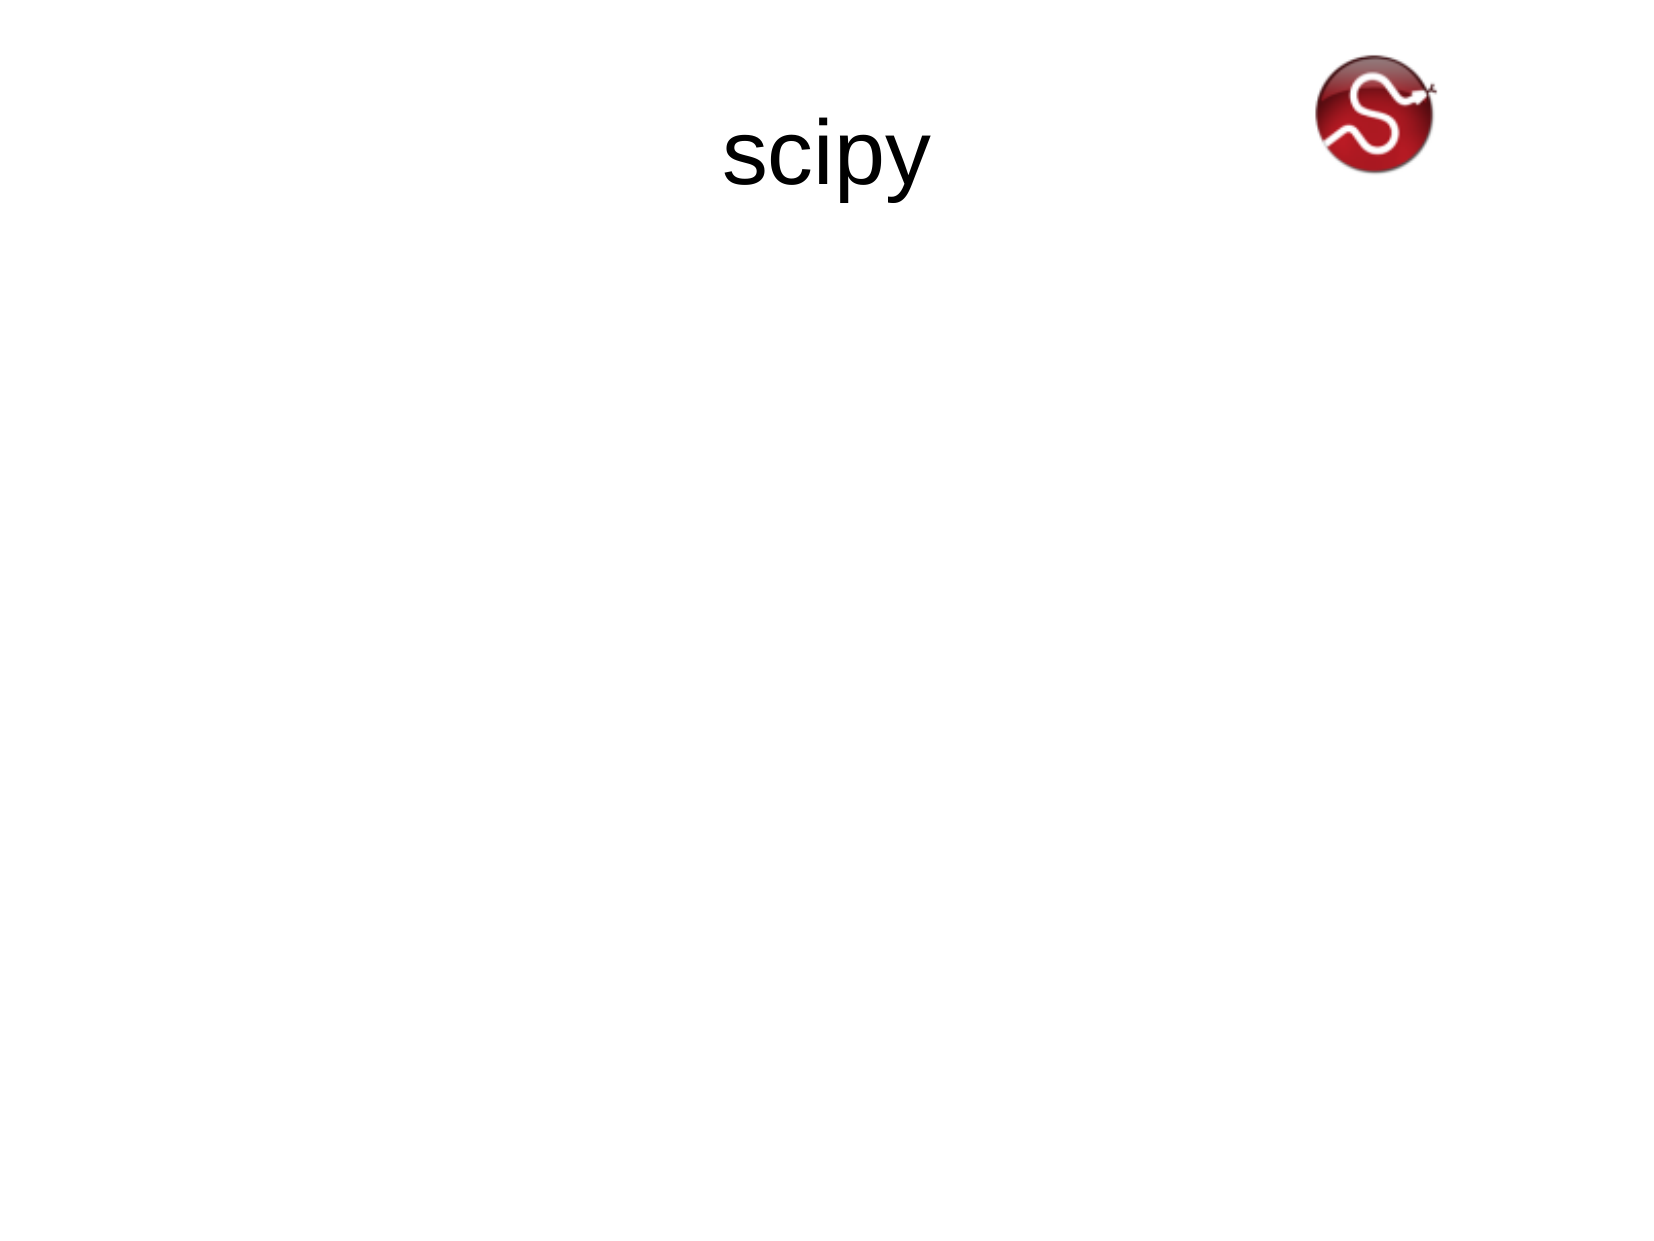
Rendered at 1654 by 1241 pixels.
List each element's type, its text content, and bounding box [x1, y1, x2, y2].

title scipy [82, 49, 1571, 257]
picture [1287, 23, 1453, 198]
